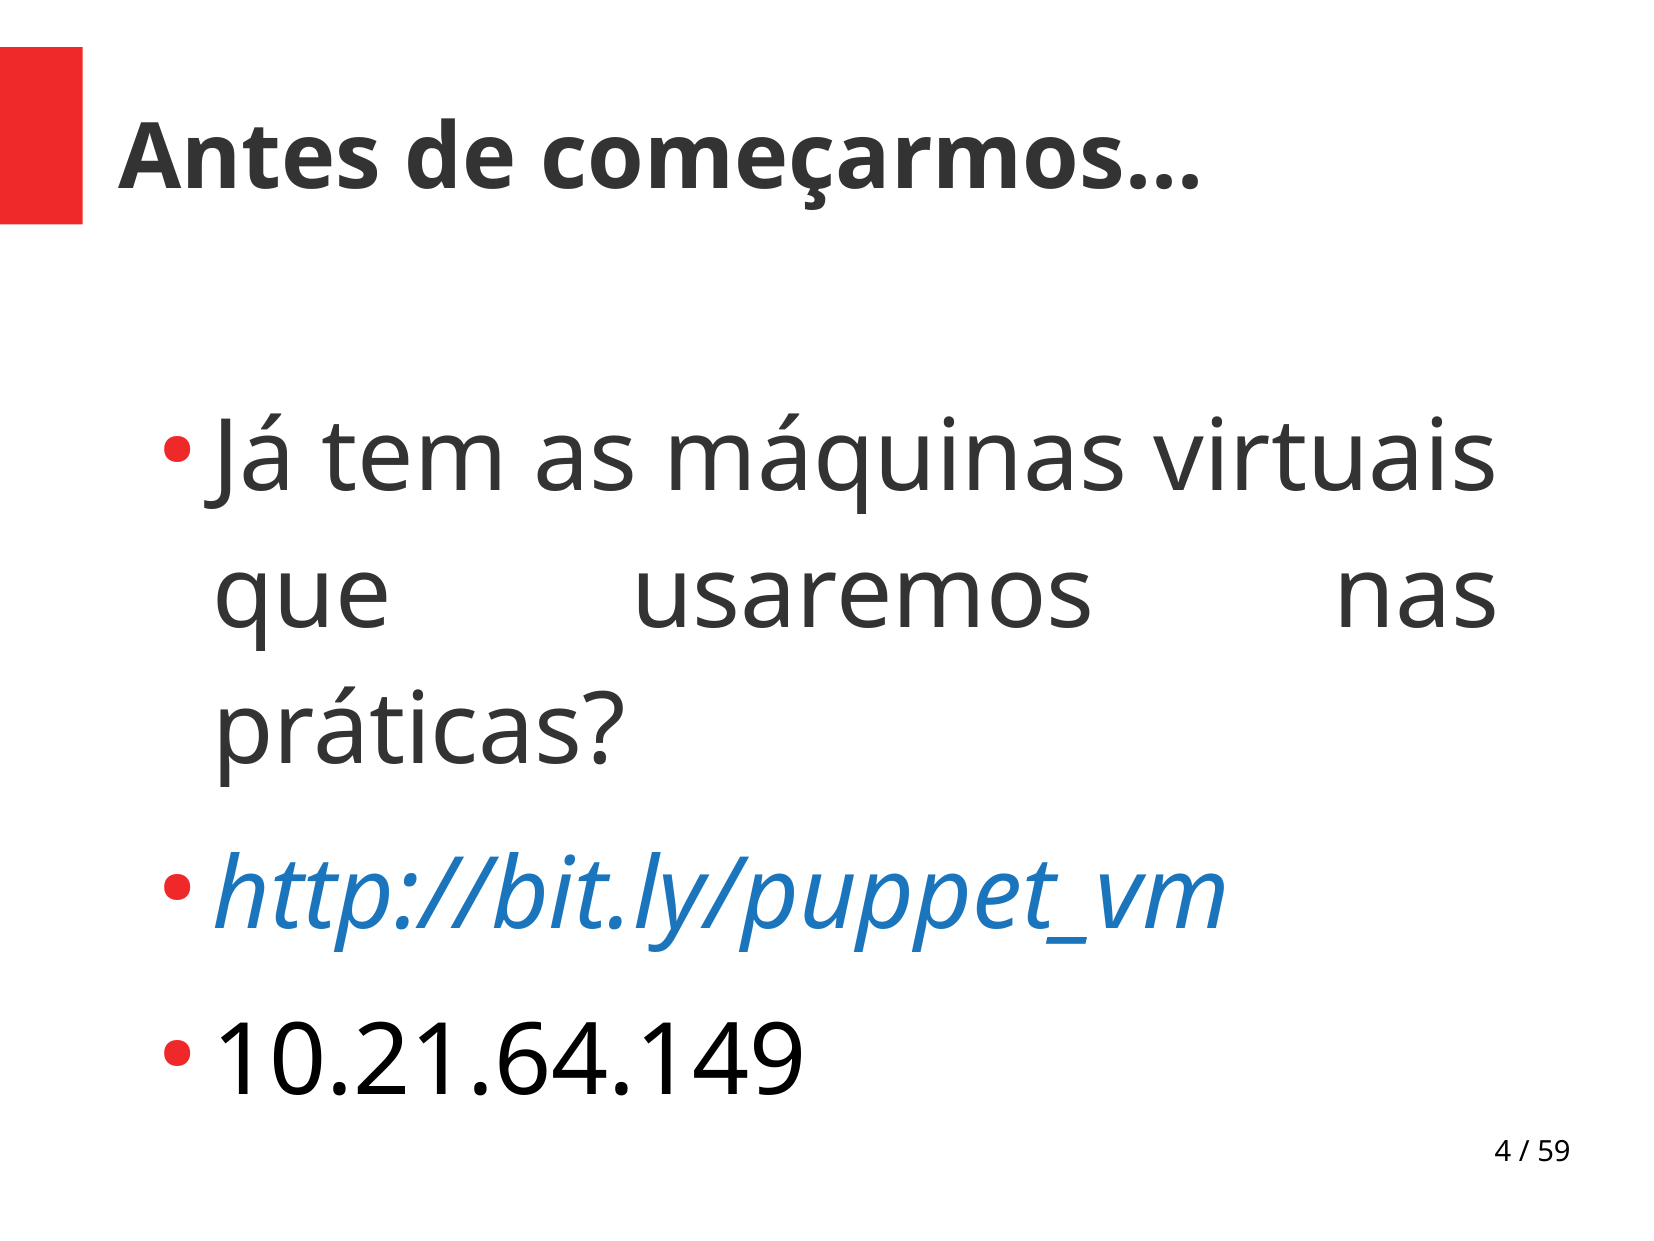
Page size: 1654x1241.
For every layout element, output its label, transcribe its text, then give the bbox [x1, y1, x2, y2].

title Antes de começarmos... [118, 49, 1571, 257]
list Já tem as máquinas virtuais que usaremos nas práticas? http://bit.ly/puppet_vm 10.21.64.149 [141, 383, 1501, 945]
